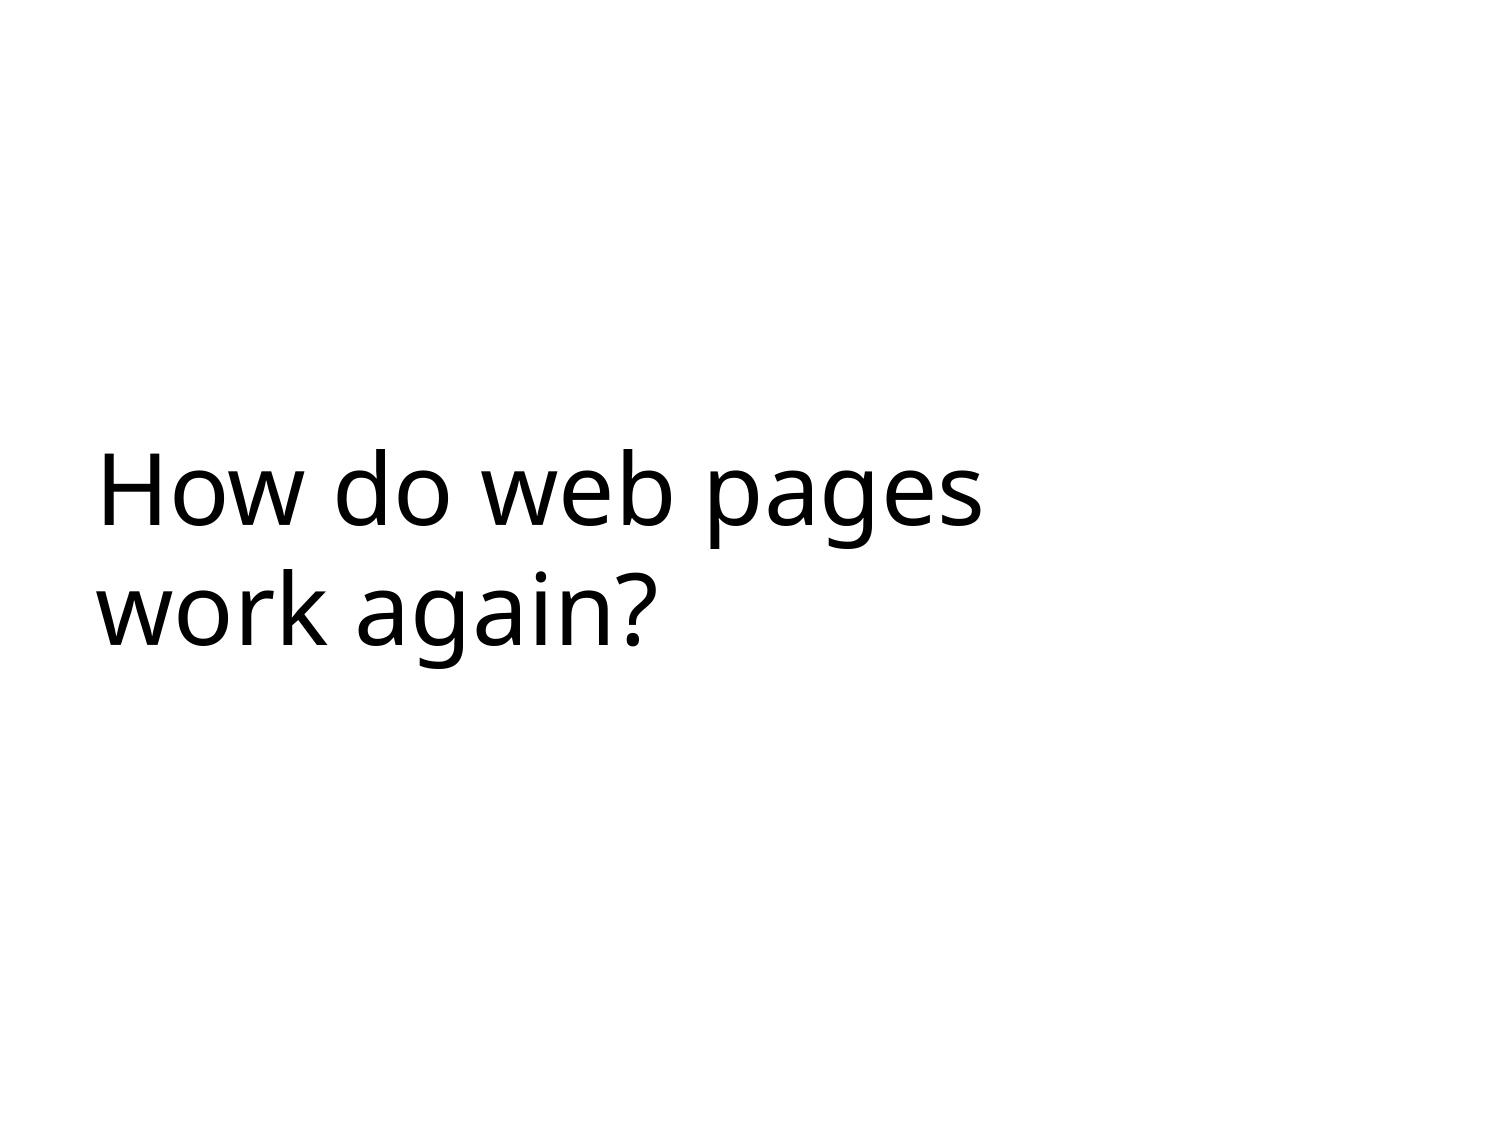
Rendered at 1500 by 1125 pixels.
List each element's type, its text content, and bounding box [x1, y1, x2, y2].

title How do web pages work again? [80, 98, 1125, 994]
